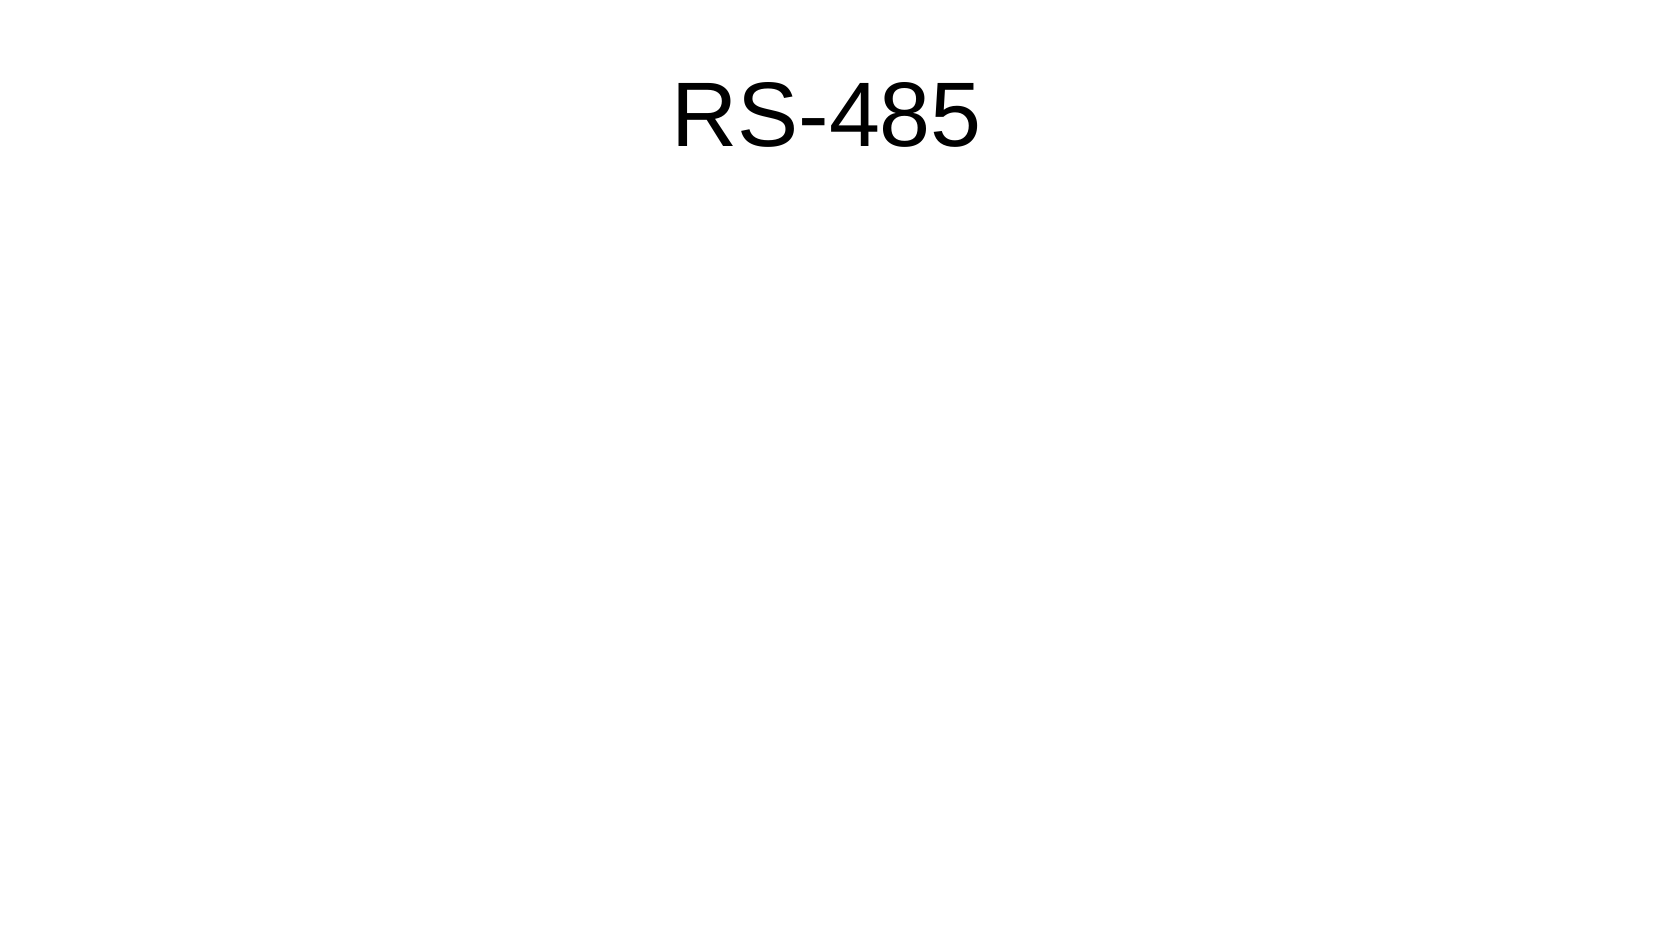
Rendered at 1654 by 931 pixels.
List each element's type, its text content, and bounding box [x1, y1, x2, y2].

title RS-485 [82, 37, 1571, 193]
